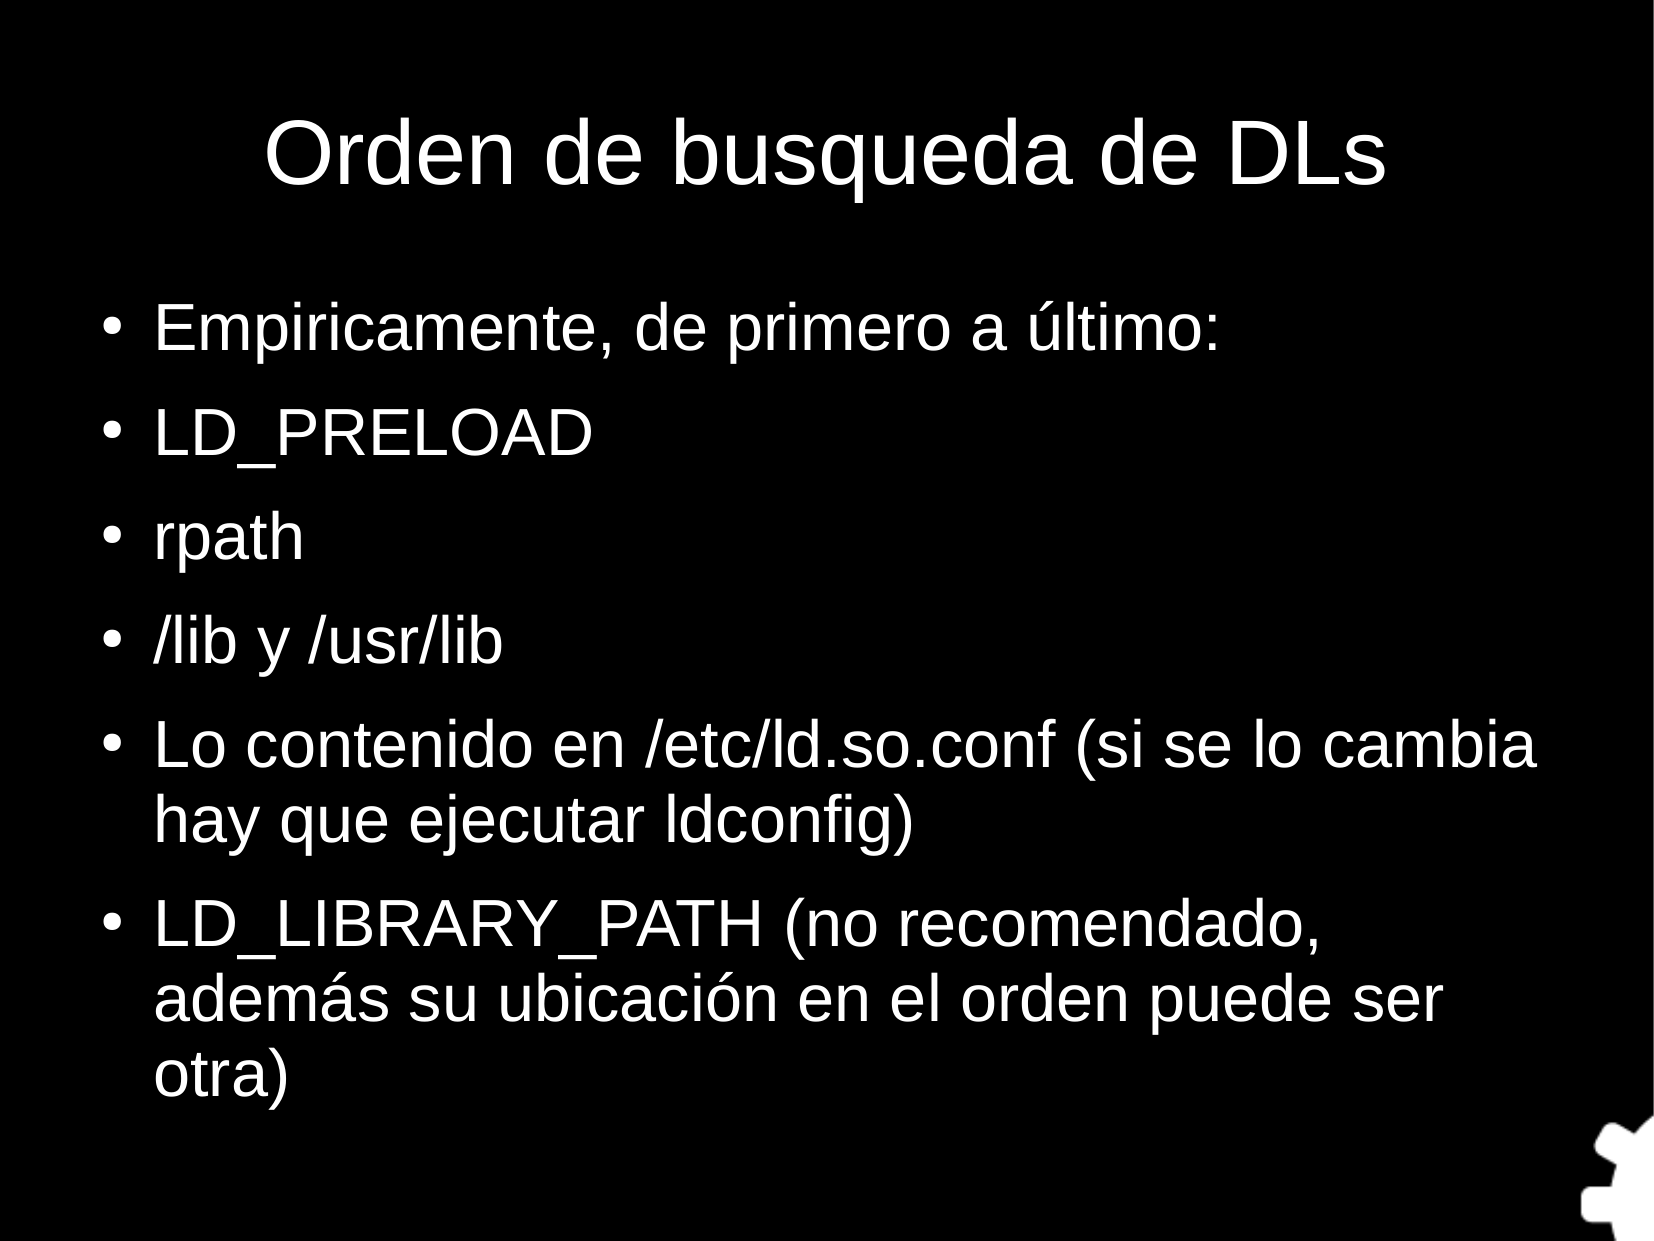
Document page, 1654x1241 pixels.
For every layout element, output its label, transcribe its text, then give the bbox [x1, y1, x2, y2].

list Empiricamente, de primero a último: LD_PRELOAD rpath /lib y /usr/lib Lo contenido en /etc/ld.so.conf (si se lo cambia hay que ejecutar ldconfig) LD_LIBRARY_PATH (no recomendado, además su ubicación en el orden puede ser otra) [82, 290, 1571, 1111]
picture [0, 0, 1654, 1241]
title Orden de busqueda de DLs [82, 56, 1571, 250]
